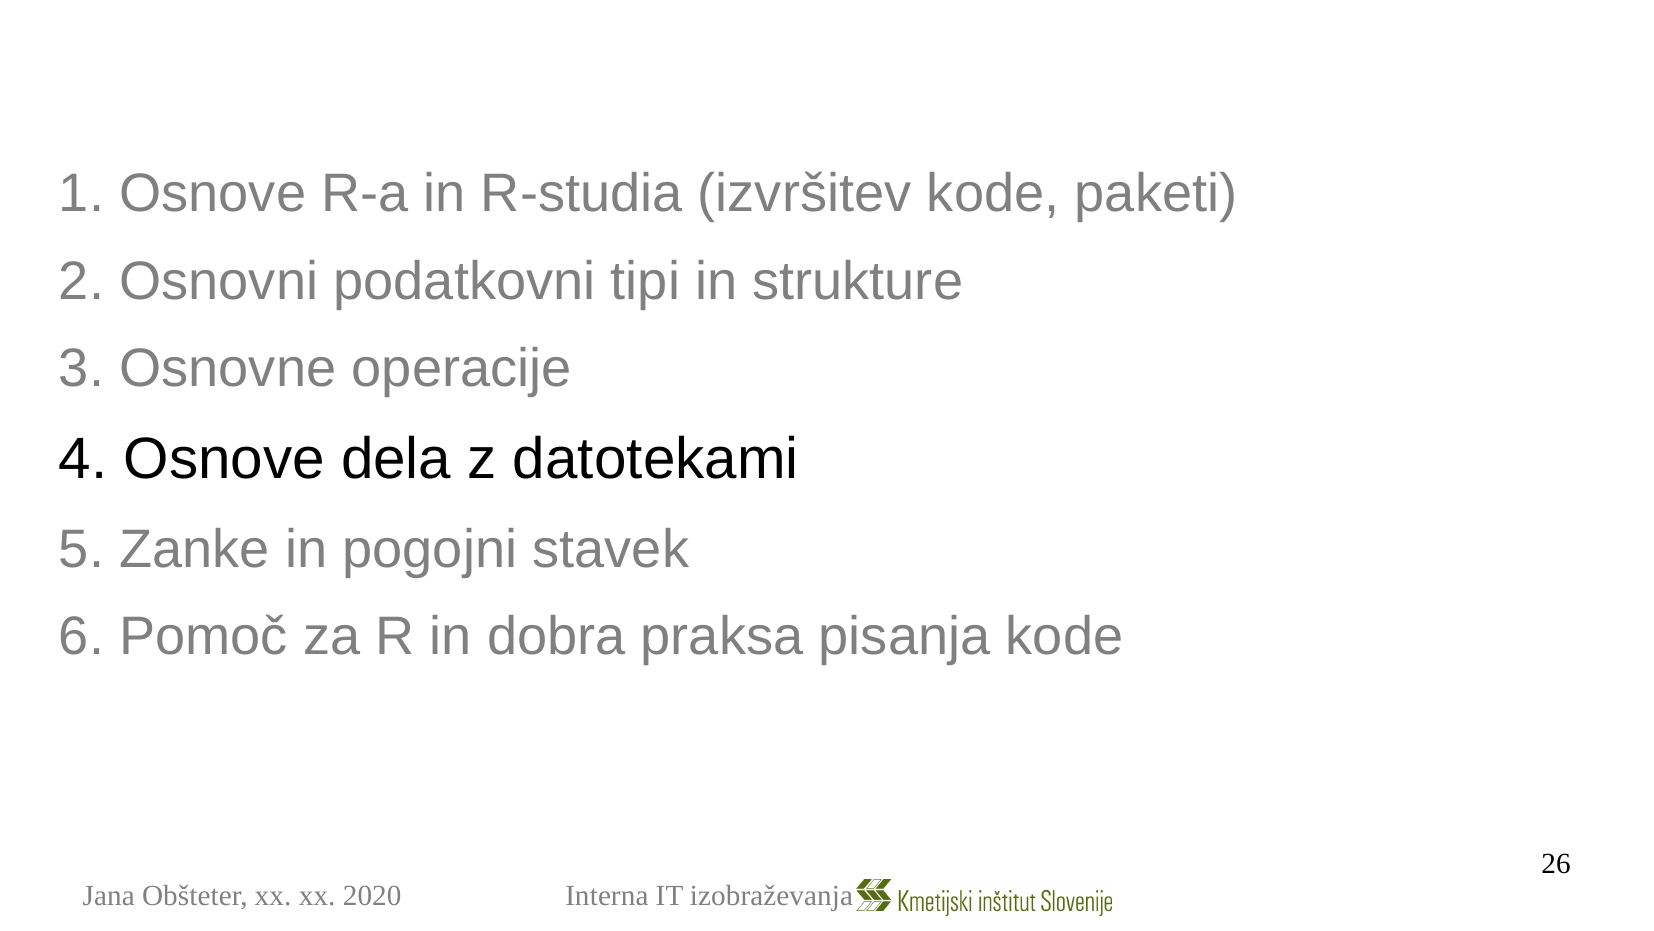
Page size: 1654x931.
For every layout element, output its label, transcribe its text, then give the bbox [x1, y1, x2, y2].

list 1. Osnove R-a in R-studia (izvršitev kode, paketi) 2. Osnovni podatkovni tipi in strukture 3. Osnovne operacije 4. Osnove dela z datotekami 5. Zanke in pogojni stavek 6. Pomoč za R in dobra praksa pisanja kode [59, 153, 1619, 815]
picture [856, 879, 1112, 916]
